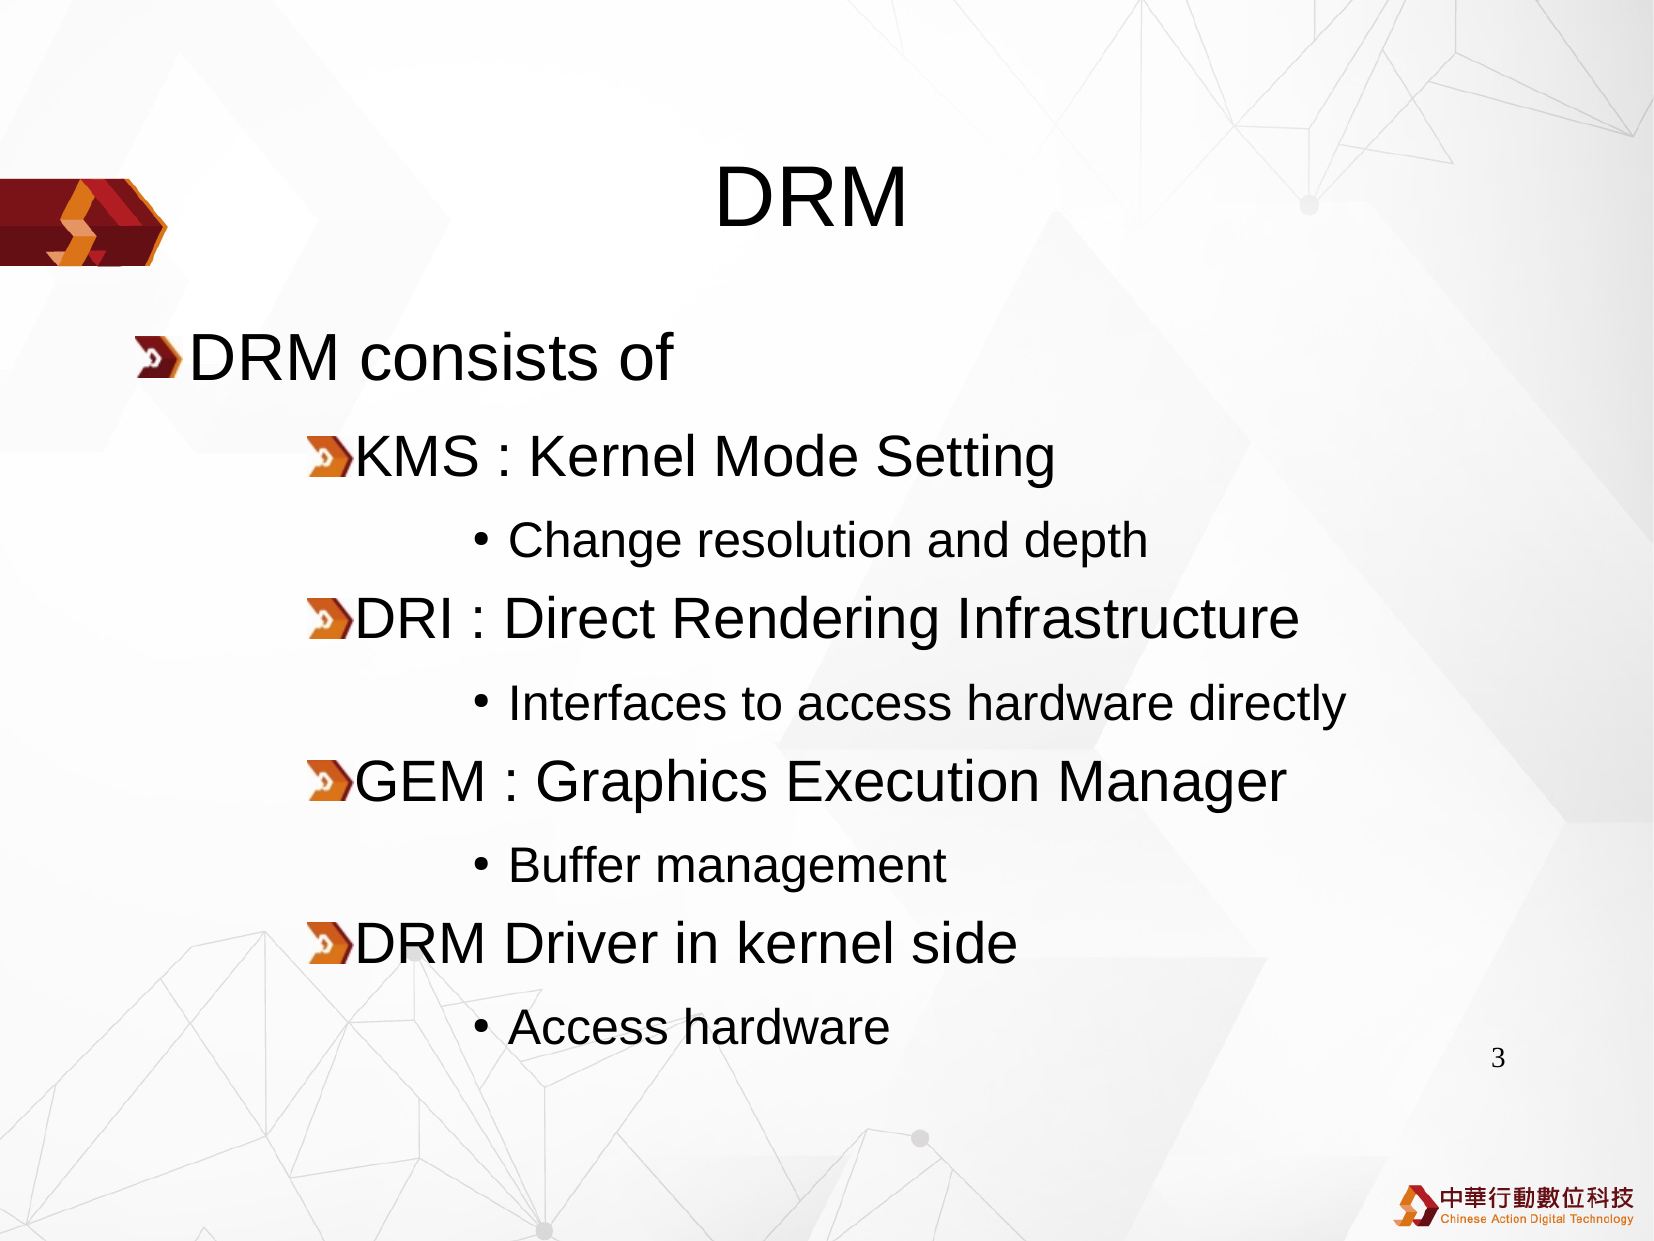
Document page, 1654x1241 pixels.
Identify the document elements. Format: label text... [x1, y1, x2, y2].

list DRM consists of KMS : Kernel Mode Setting Change resolution and depth DRI : Direct Rendering Infrastructure Interfaces to access hardware directly GEM : Graphics Execution Manager Buffer management DRM Driver in kernel side Access hardware [118, 319, 1571, 1055]
title DRM [118, 112, 1506, 281]
picture [0, 0, 1654, 1241]
